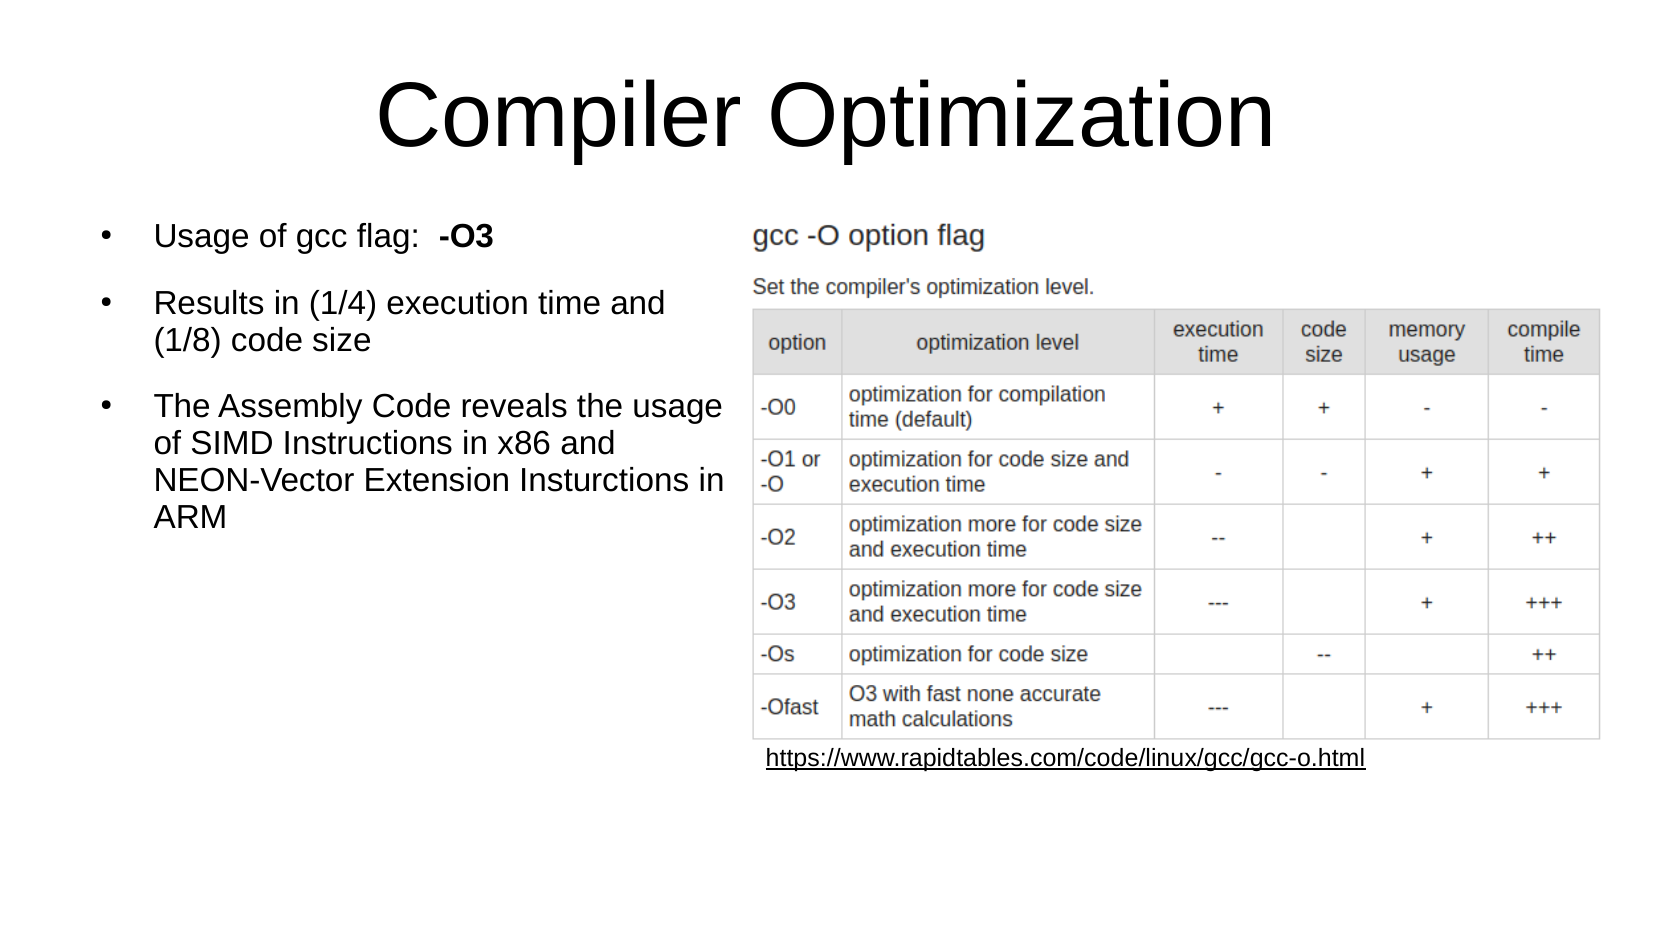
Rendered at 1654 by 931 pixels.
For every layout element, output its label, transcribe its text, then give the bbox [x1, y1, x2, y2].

list Usage of gcc flag: -O3 Results in (1/4) execution time and (1/8) code size The Assembly Code reveals the usage of SIMD Instructions in x86 and NEON-Vector Extension Insturctions in ARM [82, 217, 733, 758]
picture [750, 212, 1607, 736]
text_box https://www.rapidtables.com/code/linux/gcc/gcc-o.html [750, 736, 1613, 780]
title Compiler Optimization [82, 37, 1571, 193]
